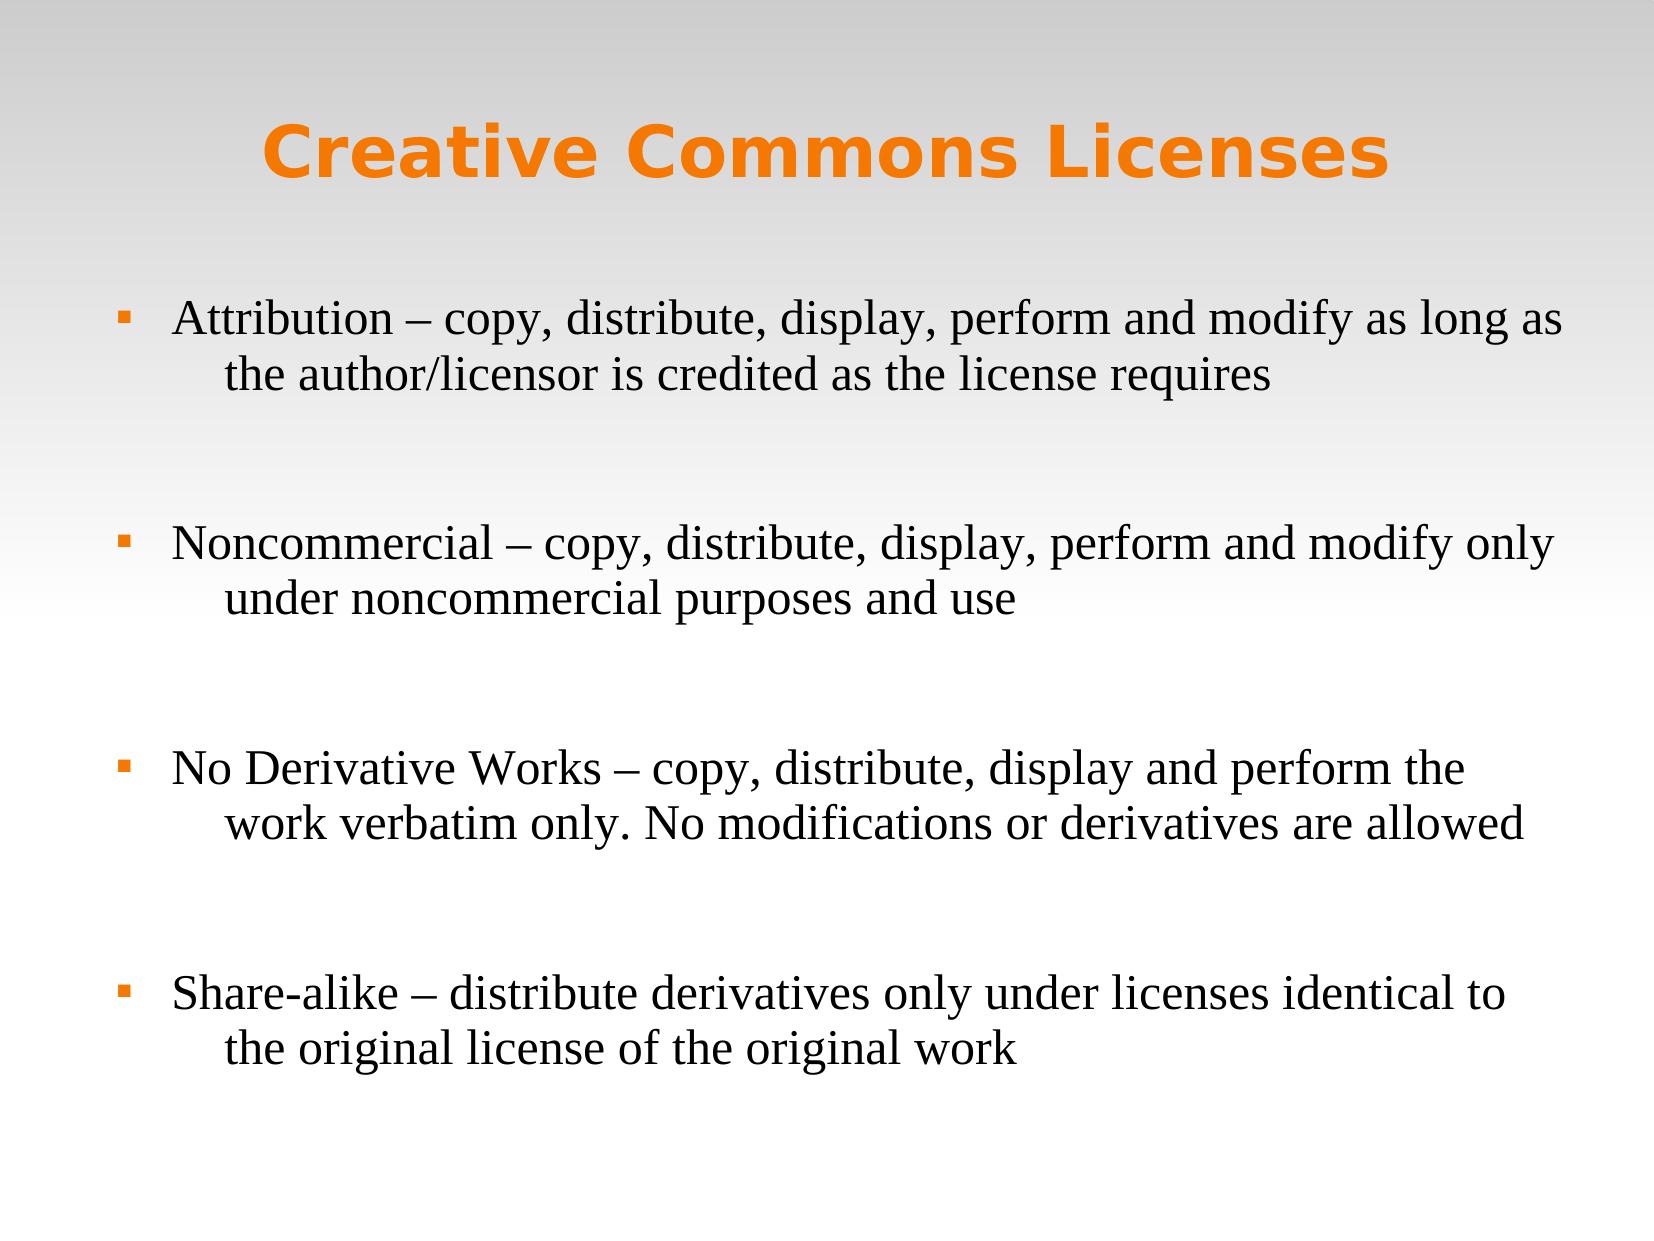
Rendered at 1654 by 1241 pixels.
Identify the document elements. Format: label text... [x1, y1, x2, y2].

list Attribution – copy, distribute, display, perform and modify as long as the author/licensor is credited as the license requires Noncommercial – copy, distribute, display, perform and modify only under noncommercial purposes and use No Derivative Works – copy, distribute, display and perform the work verbatim only. No modifications or derivatives are allowed Share-alike – distribute derivatives only under licenses identical to the original license of the original work [82, 290, 1571, 1133]
title Creative Commons Licenses [82, 49, 1571, 257]
